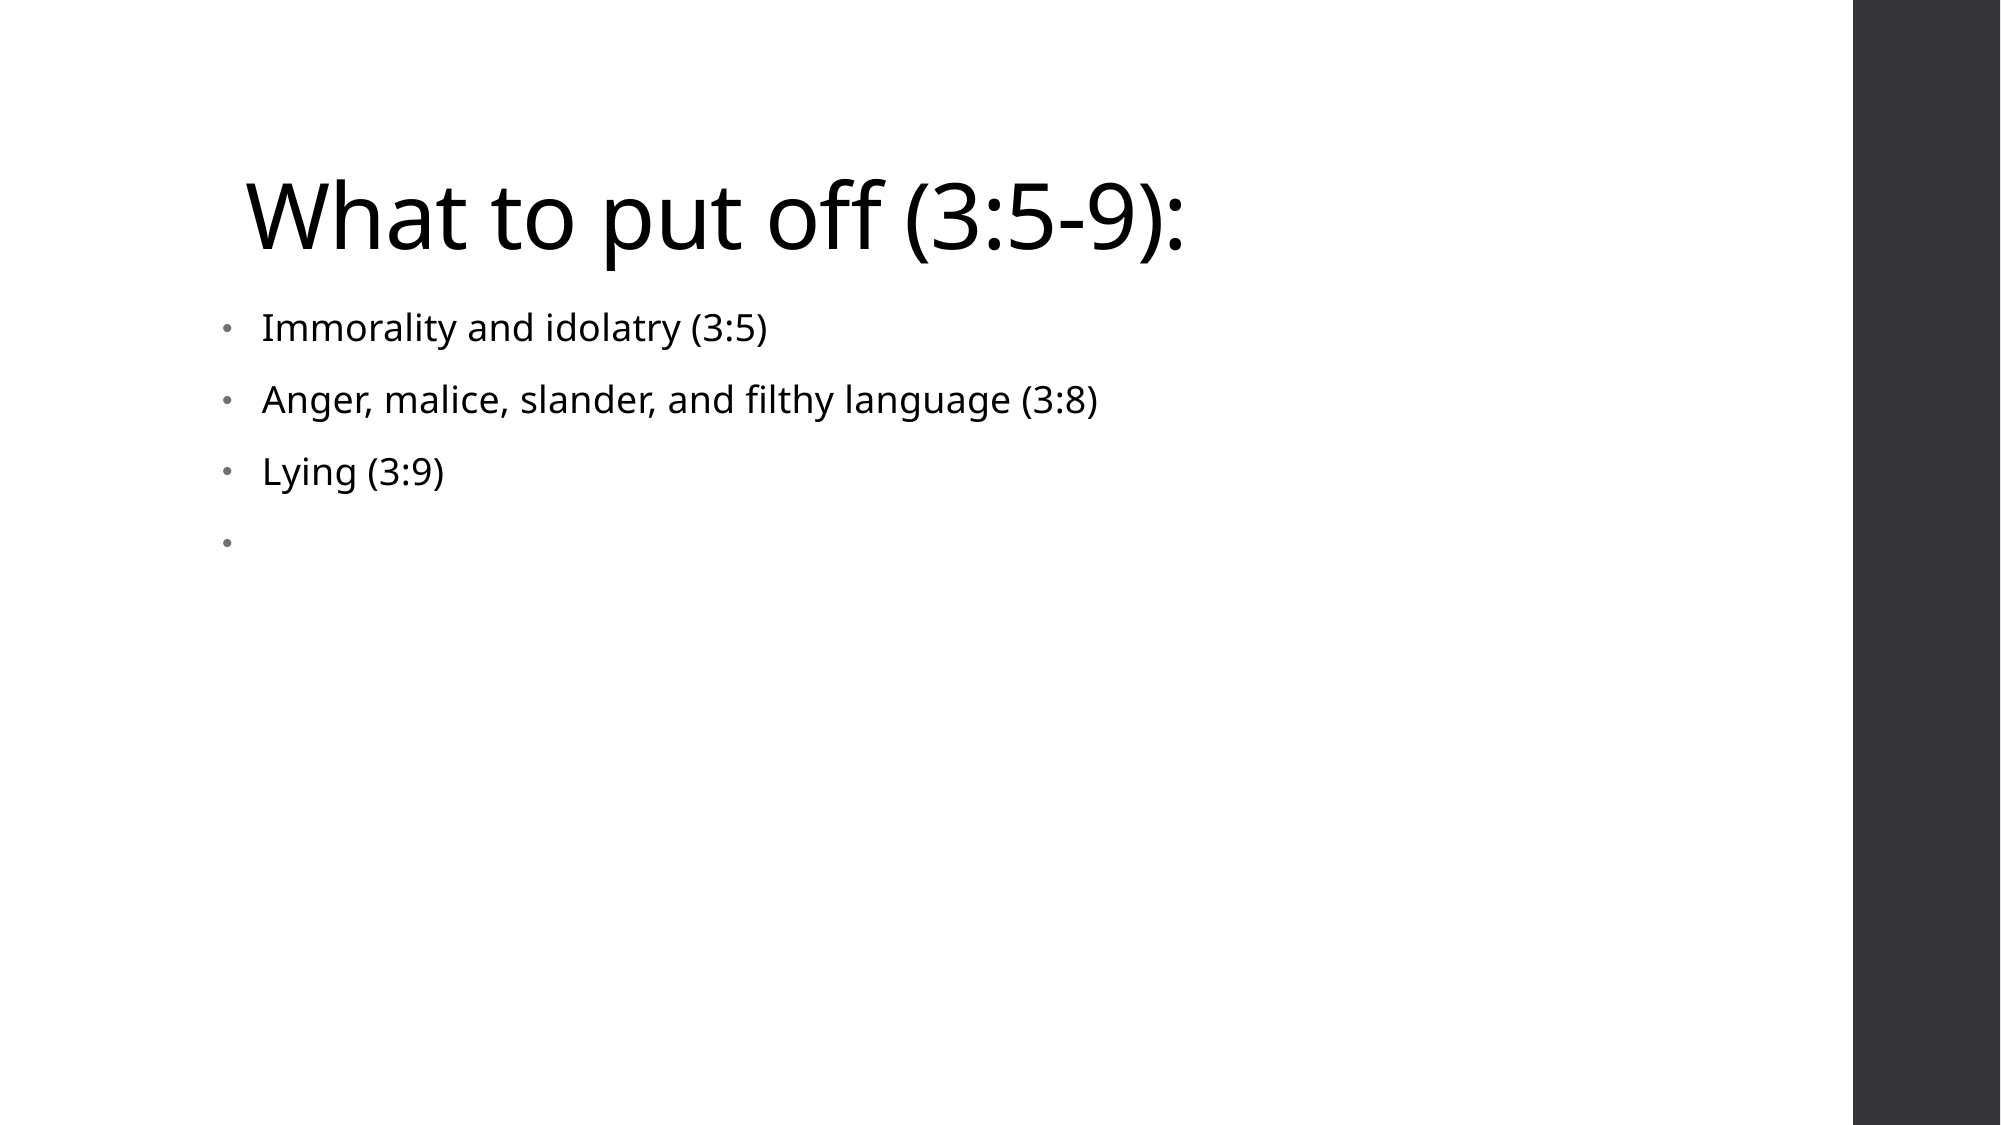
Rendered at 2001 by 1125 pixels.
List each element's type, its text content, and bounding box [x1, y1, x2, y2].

list Immorality and idolatry (3:5) Anger, malice, slander, and filthy language (3:8) Lying (3:9) [206, 299, 1617, 1014]
title What to put off (3:5-9): [206, 60, 1797, 278]
